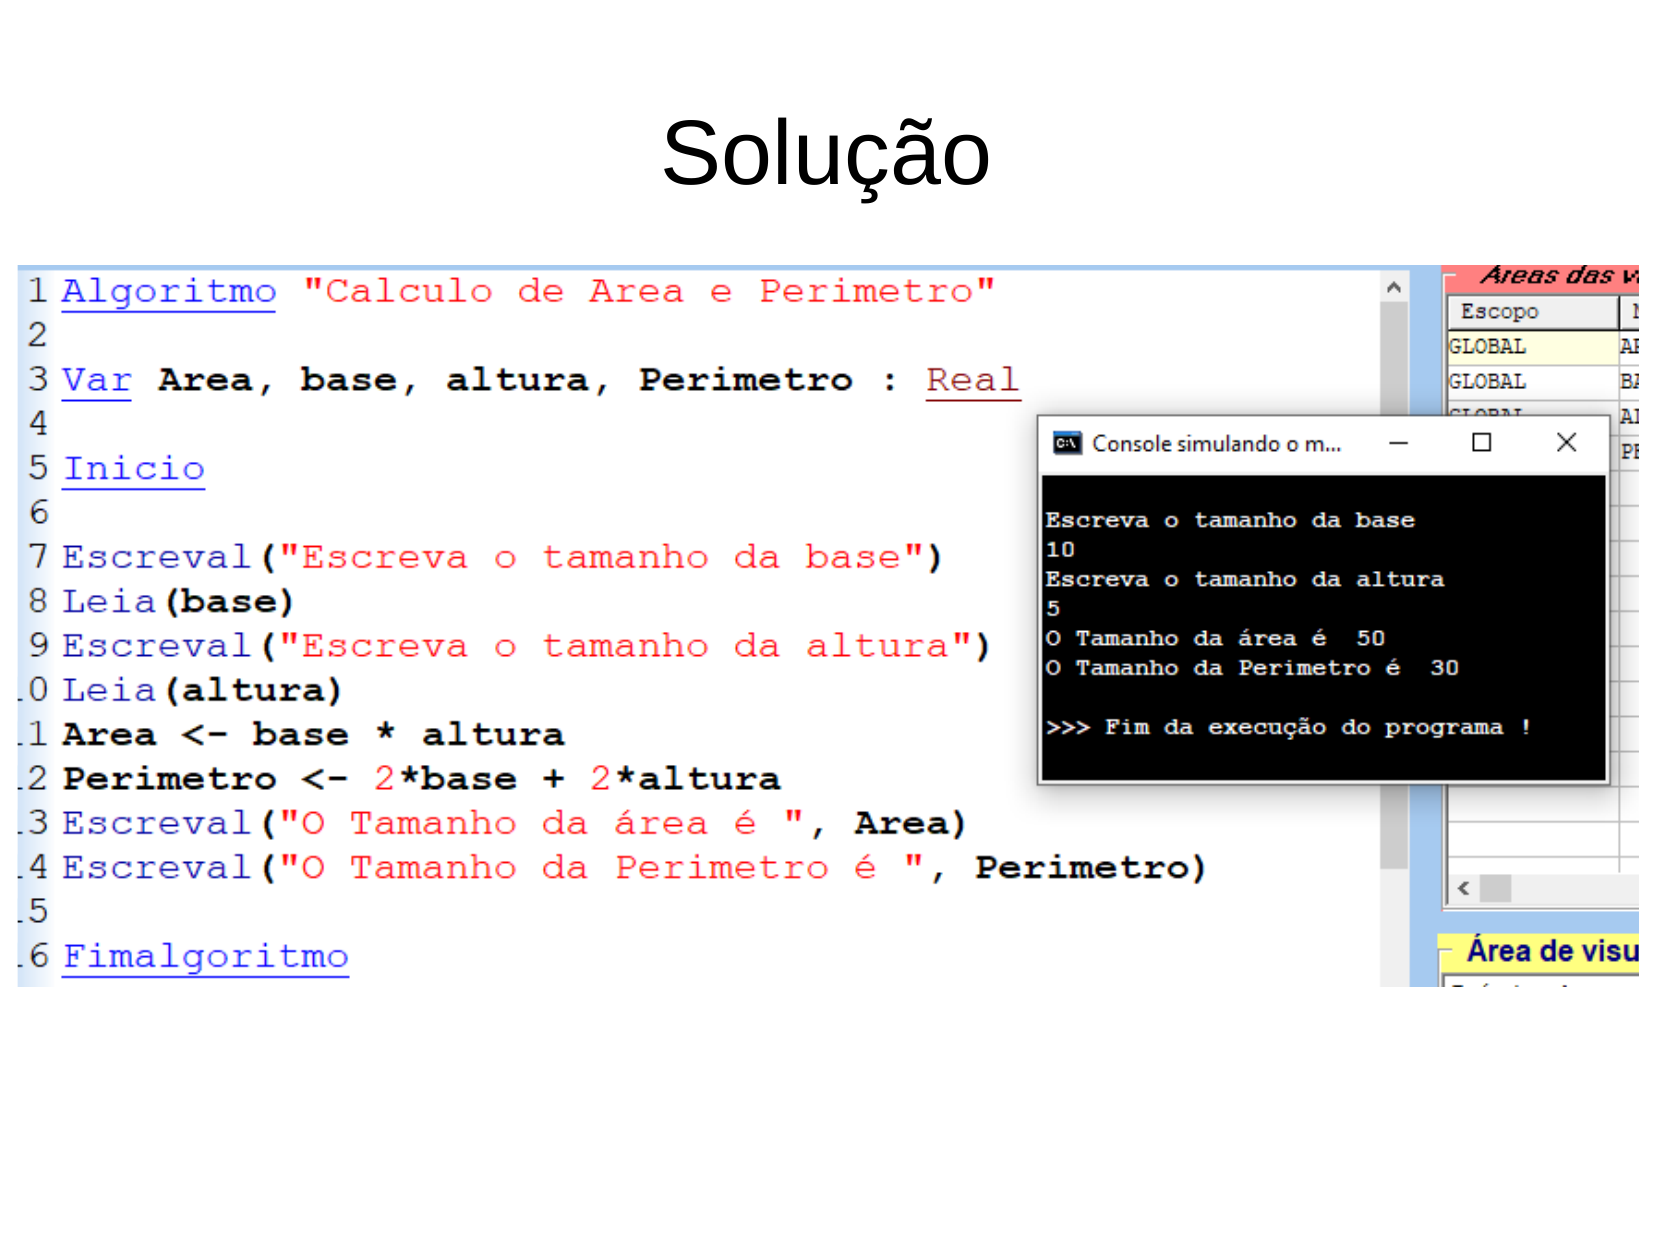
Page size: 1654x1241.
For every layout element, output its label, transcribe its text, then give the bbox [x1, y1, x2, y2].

picture [17, 265, 1639, 987]
title Solução [82, 49, 1571, 257]
